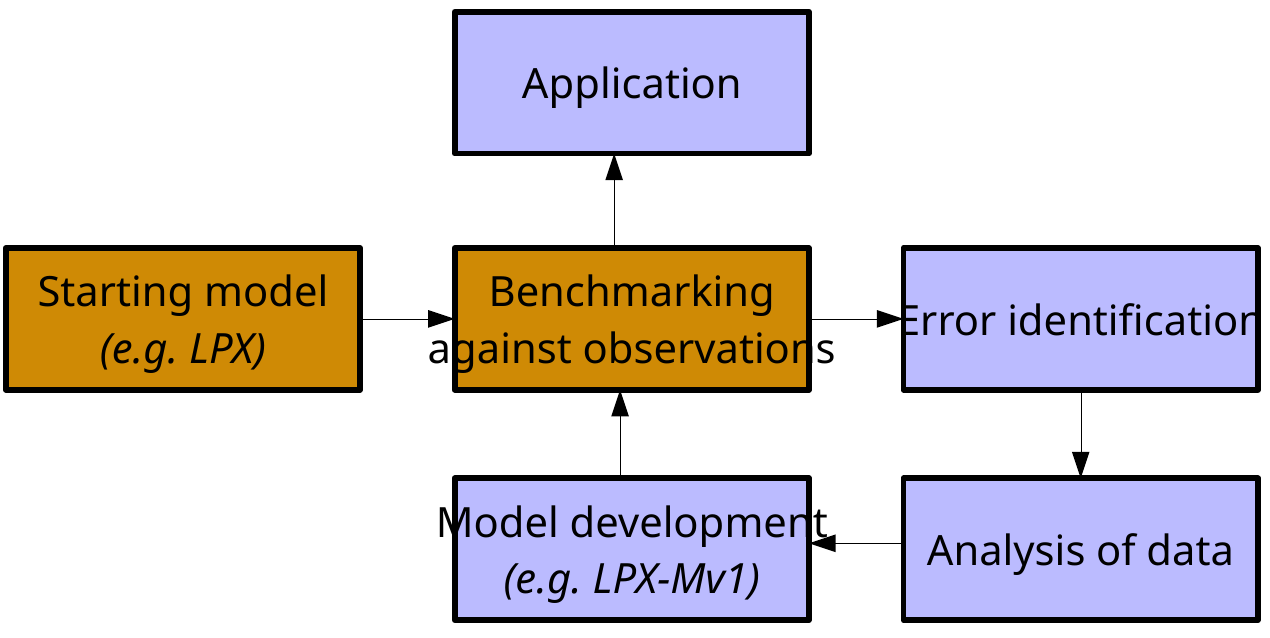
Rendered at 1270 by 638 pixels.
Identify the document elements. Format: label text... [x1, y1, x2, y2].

text_box Benchmarking against observations [454, 248, 809, 390]
text_box Starting model (e.g. LPX) [5, 248, 361, 390]
text_box Application [454, 11, 809, 154]
text_box Error identification [903, 248, 1258, 390]
text_box Analysis of data [903, 478, 1258, 621]
text_box Model development (e.g. LPX-Mv1) [454, 478, 809, 621]
